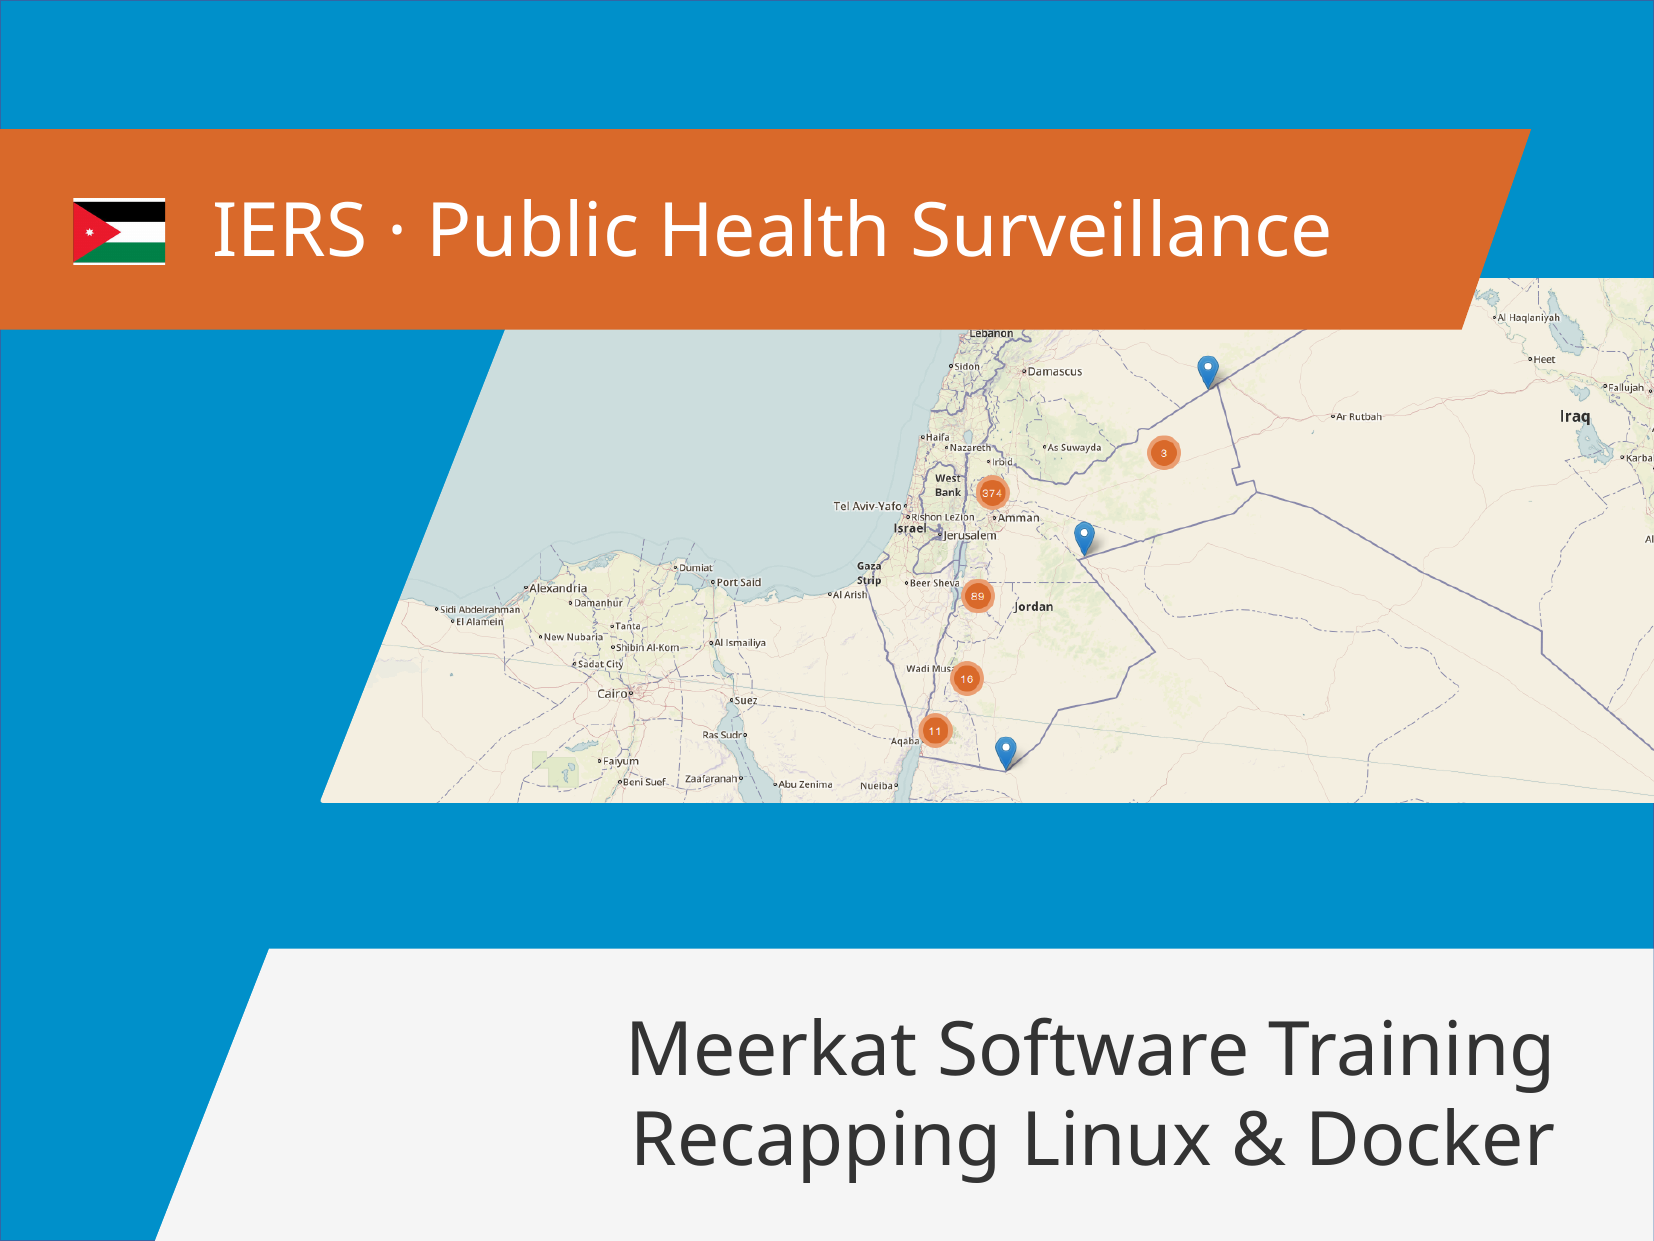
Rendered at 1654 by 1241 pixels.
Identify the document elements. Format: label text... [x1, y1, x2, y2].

text_box [0, 0, 1654, 1241]
picture [73, 198, 166, 265]
text_box IERS · Public Health Surveillance [197, 174, 1577, 340]
text_box Meerkat Software Training Recapping Linux & Docker [289, 993, 1571, 1241]
